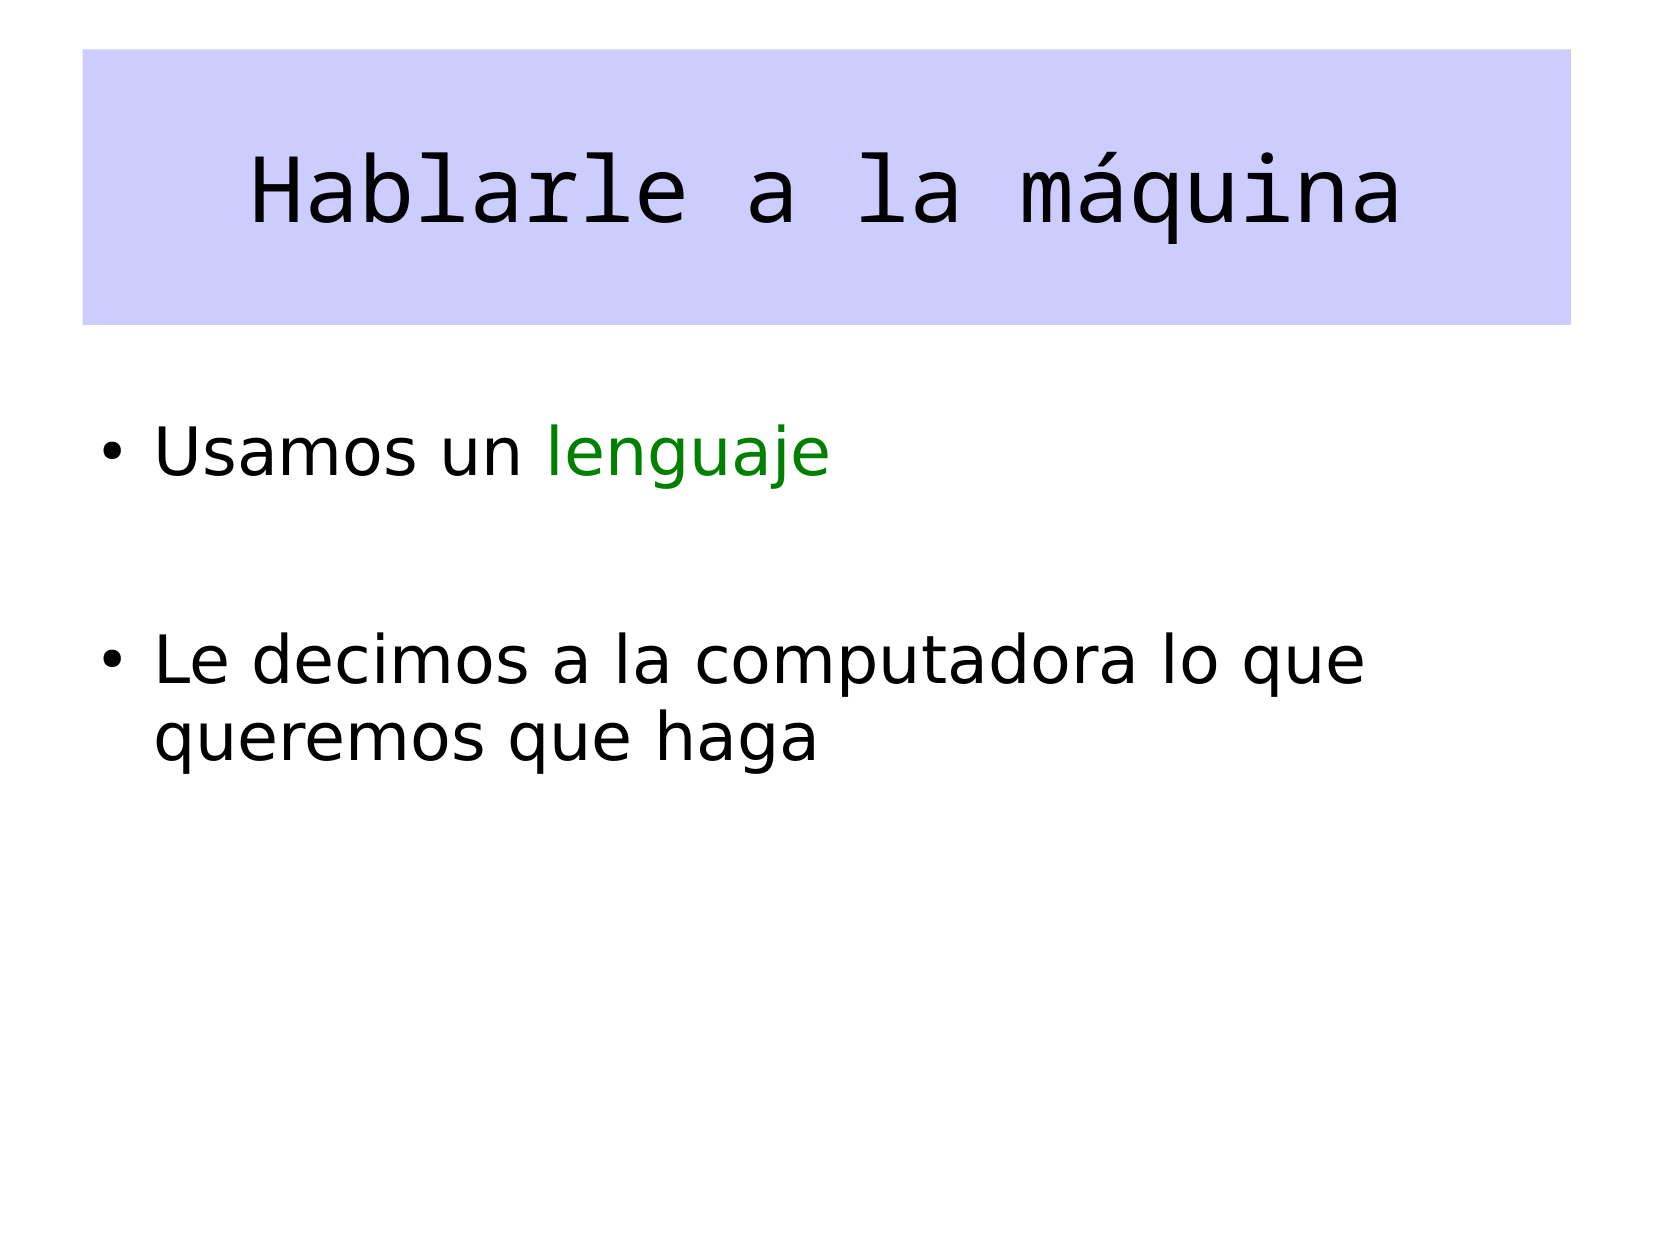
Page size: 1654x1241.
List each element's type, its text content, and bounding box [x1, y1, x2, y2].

title Hablarle a la máquina [82, 49, 1571, 325]
list Usamos un lenguaje Le decimos a la computadora lo que queremos que haga [82, 413, 1571, 1109]
